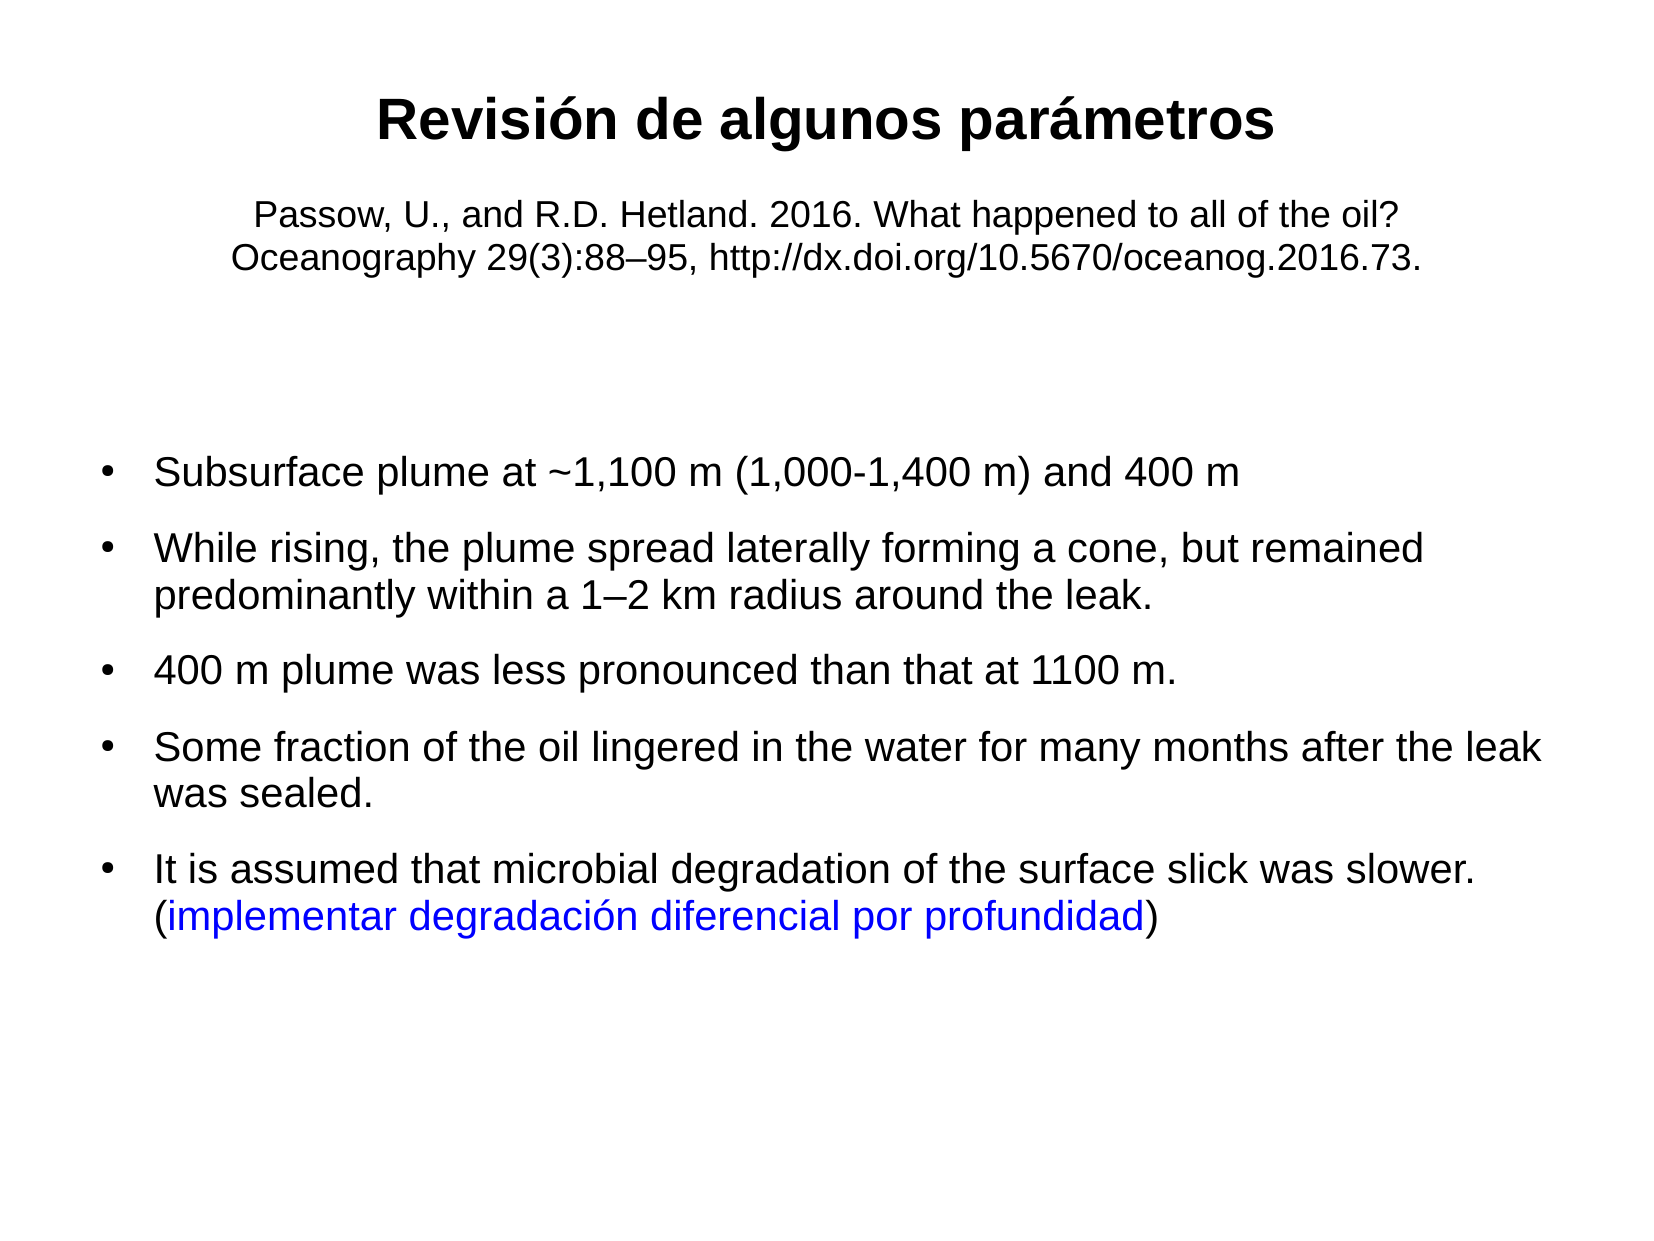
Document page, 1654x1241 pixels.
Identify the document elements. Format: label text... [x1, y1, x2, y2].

list Subsurface plume at ~1,100 m (1,000-1,400 m) and 400 m While rising, the plume spread laterally forming a cone, but remained predominantly within a 1–2 km radius around the leak. 400 m plume was less pronounced than that at 1100 m. Some fraction of the oil lingered in the water for many months after the leak was sealed. It is assumed that microbial degradation of the surface slick was slower.(implementar degradación diferencial por profundidad) [82, 372, 1571, 1118]
title Revisión de algunos parámetros Passow, U., and R.D. Hetland. 2016. What happened to all of the oil? Oceanography 29(3):88–95, http://dx.doi.org/10.5670/oceanog.2016.73. [82, 78, 1571, 287]
